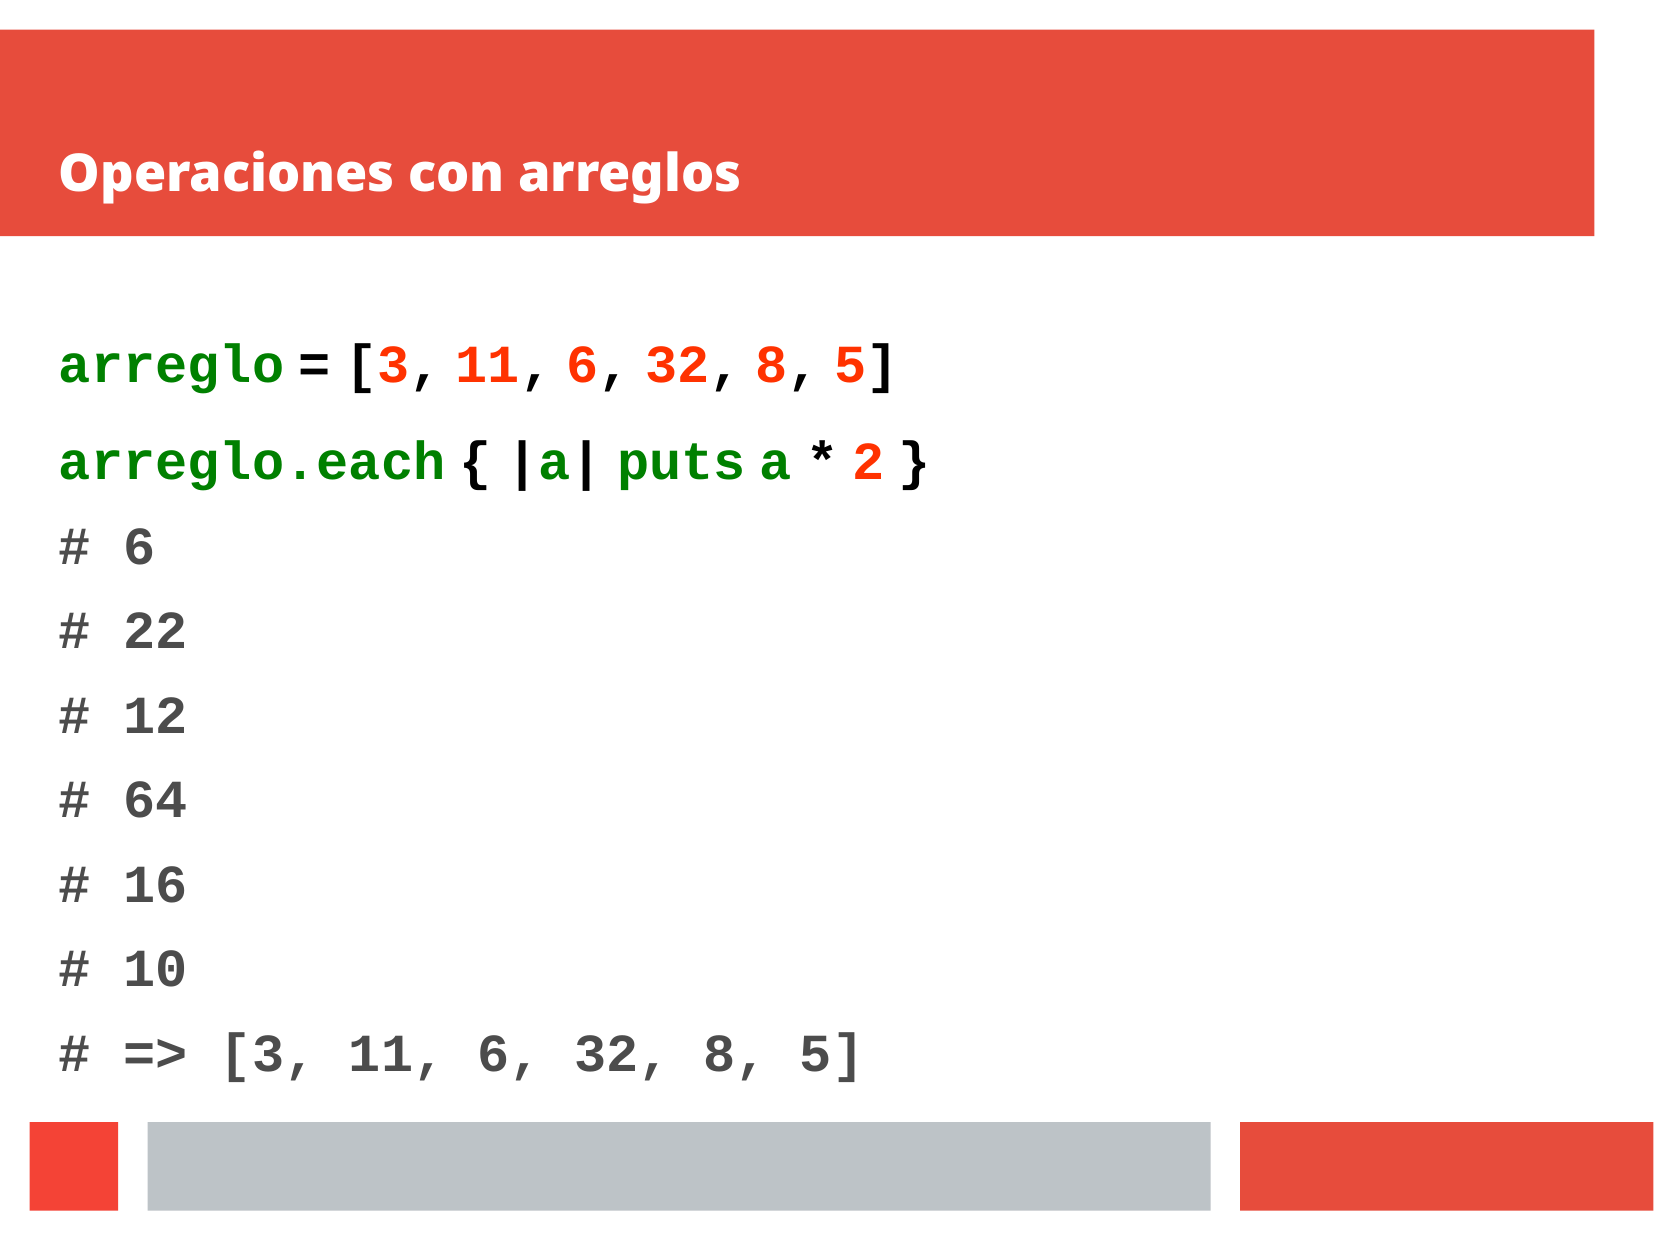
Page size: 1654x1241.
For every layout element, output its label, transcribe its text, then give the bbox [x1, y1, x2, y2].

title Operaciones con arreglos [59, 59, 1595, 207]
list arreglo = [3, 11, 6, 32, 8, 5] arreglo.each { |a| puts a * 2 } # 6 # 22 # 12 # 64 # 16 # 10 # => [3, 11, 6, 32, 8, 5] [59, 324, 1565, 1093]
